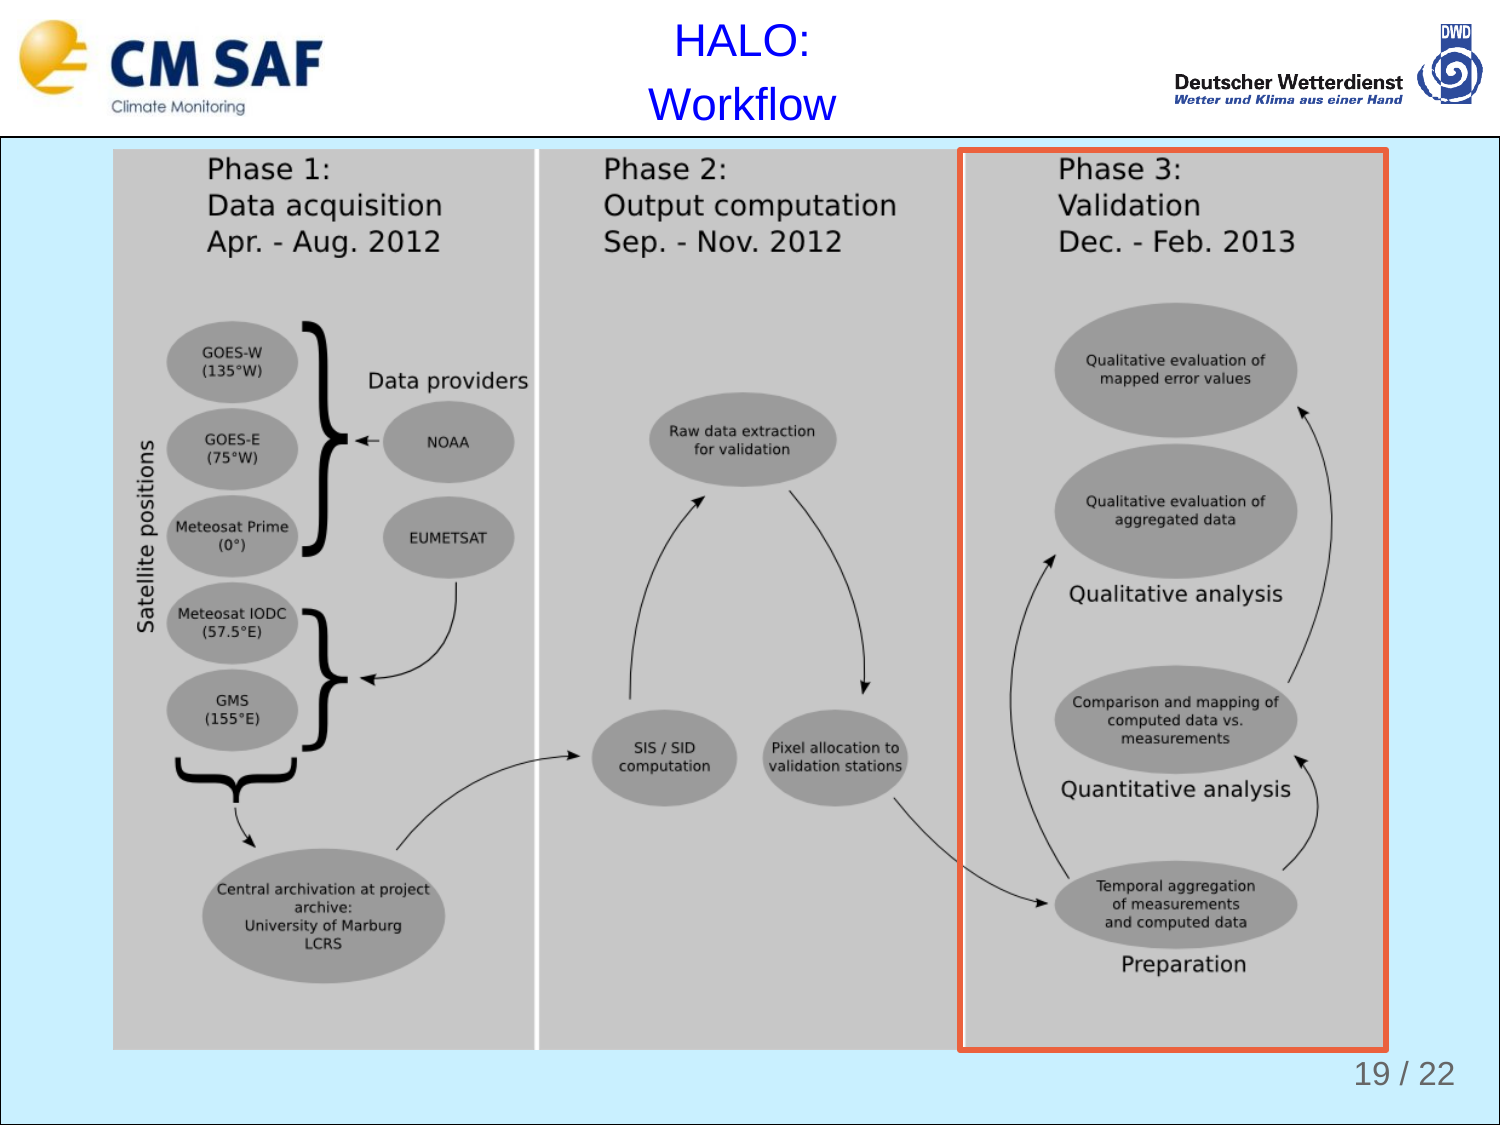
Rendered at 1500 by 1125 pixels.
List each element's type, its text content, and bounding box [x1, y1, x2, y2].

picture [113, 149, 957, 1051]
picture [17, 19, 325, 117]
text_box HALO: Workflow [313, 1, 1172, 80]
picture [1175, 24, 1483, 104]
picture [963, 153, 1383, 1047]
